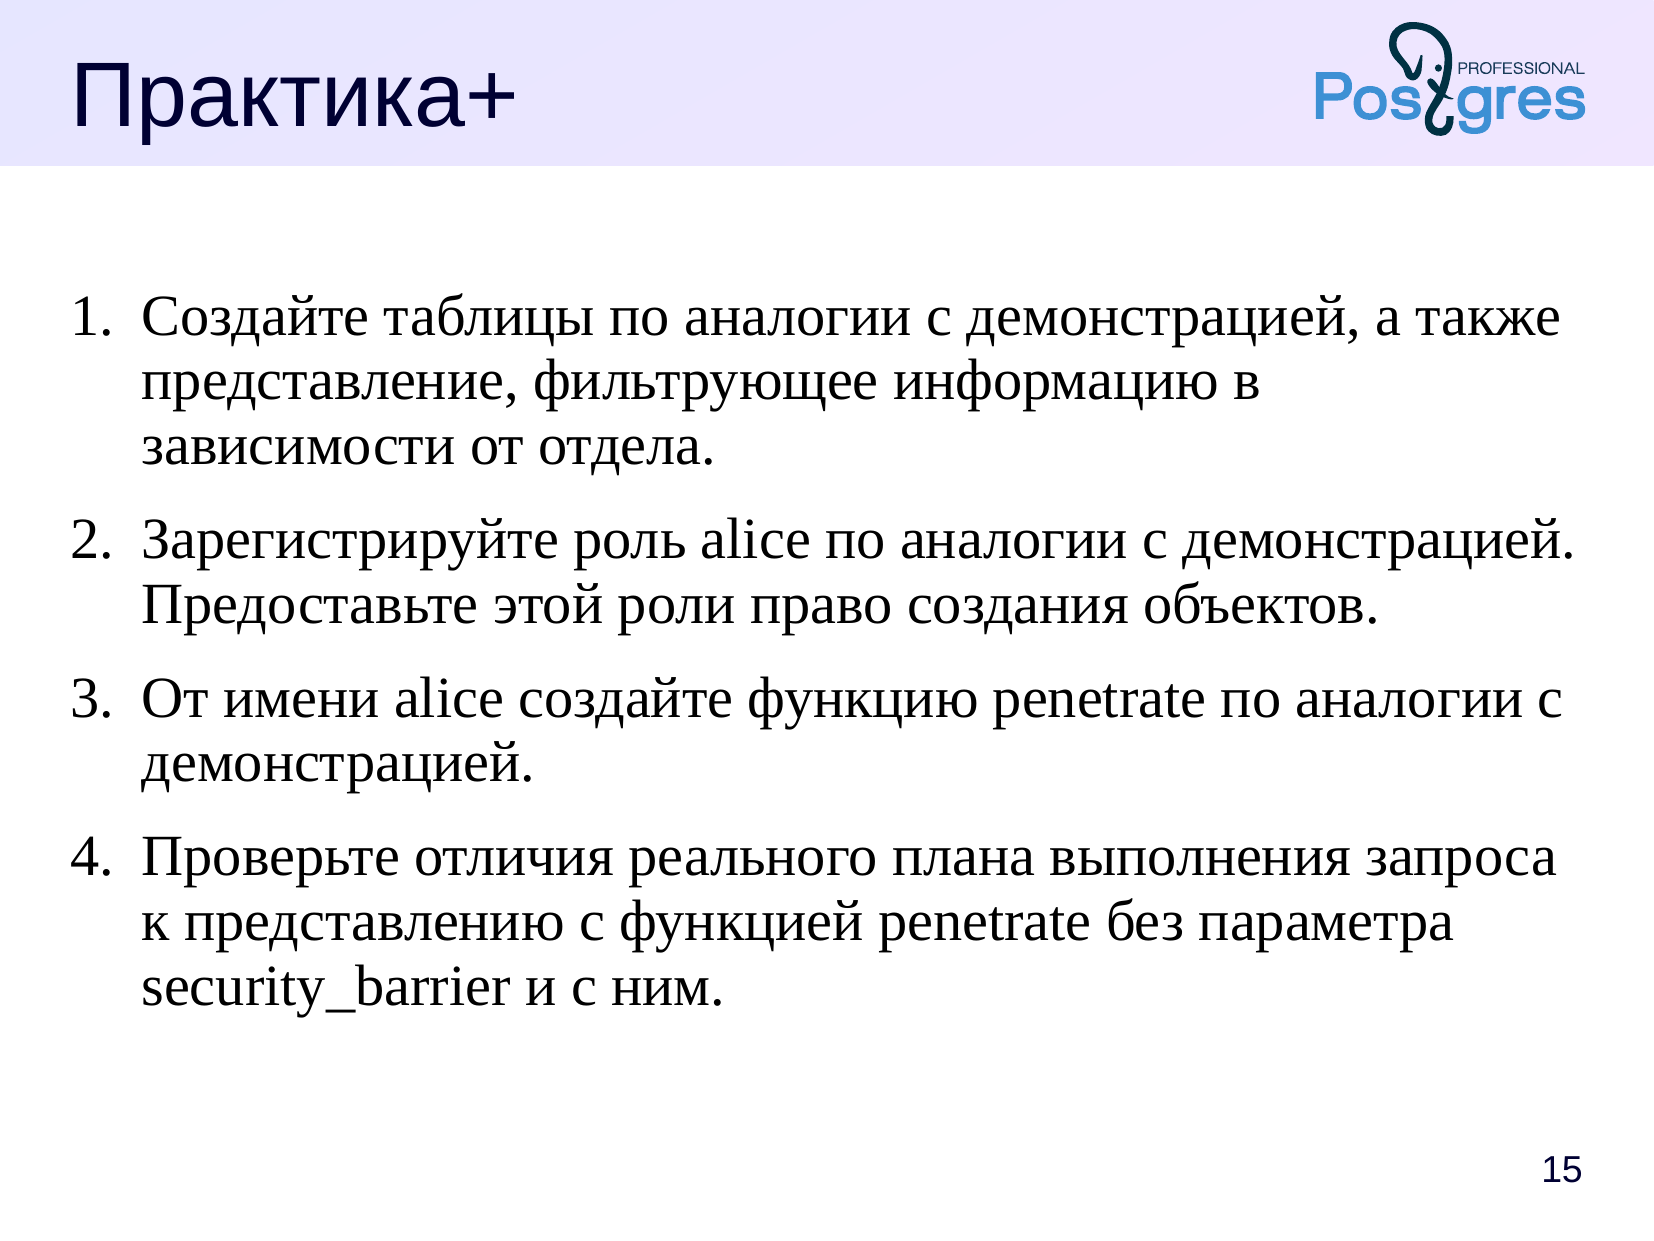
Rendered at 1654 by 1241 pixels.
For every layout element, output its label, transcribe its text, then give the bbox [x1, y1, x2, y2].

title Практика+ [70, 43, 1241, 147]
list Создайте таблицы по аналогии с демонстрацией, а также представление, фильтрующее информацию в зависимости от отдела. Зарегистрируйте роль alice по аналогии с демонстрацией. Предоставьте этой роли право создания объектов. От имени alice создайте функцию penetrate по аналогии с демонстрацией. Проверьте отличия реального плана выполнения запроса к представлению с функцией penetrate без параметра security_barrier и с ним. [70, 283, 1583, 1134]
